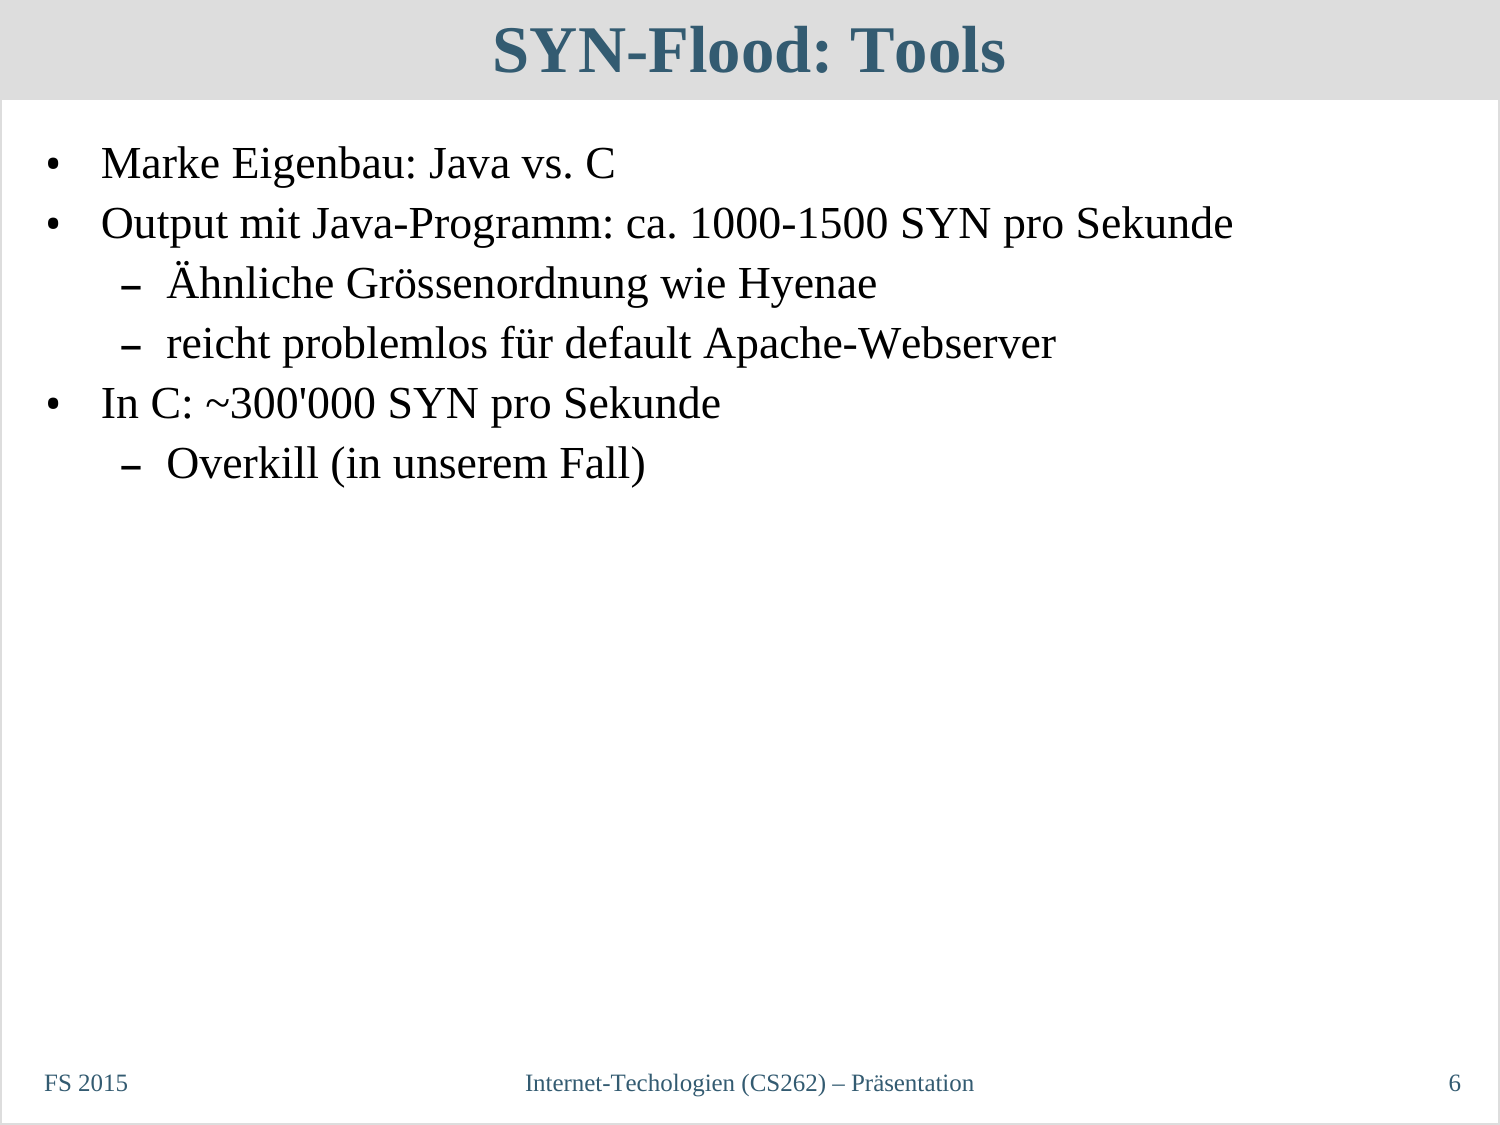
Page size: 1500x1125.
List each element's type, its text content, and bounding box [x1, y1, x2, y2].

text_box Internet-Techologien (CS262) – Präsentation [300, 1058, 1201, 1107]
title SYN-Flood: Tools [0, 0, 1500, 100]
list Marke Eigenbau: Java vs. C Output mit Java-Programm: ca. 1000-1500 SYN pro Sekunde Ähnliche Grössenordnung wie Hyenae reicht problemlos für default Apache-Webserver In C: ~300'000 SYN pro Sekunde Overkill (in unserem Fall) [29, 104, 1447, 1016]
text_box FS 2015 [29, 1058, 195, 1097]
text_box <number> [1375, 1058, 1477, 1097]
